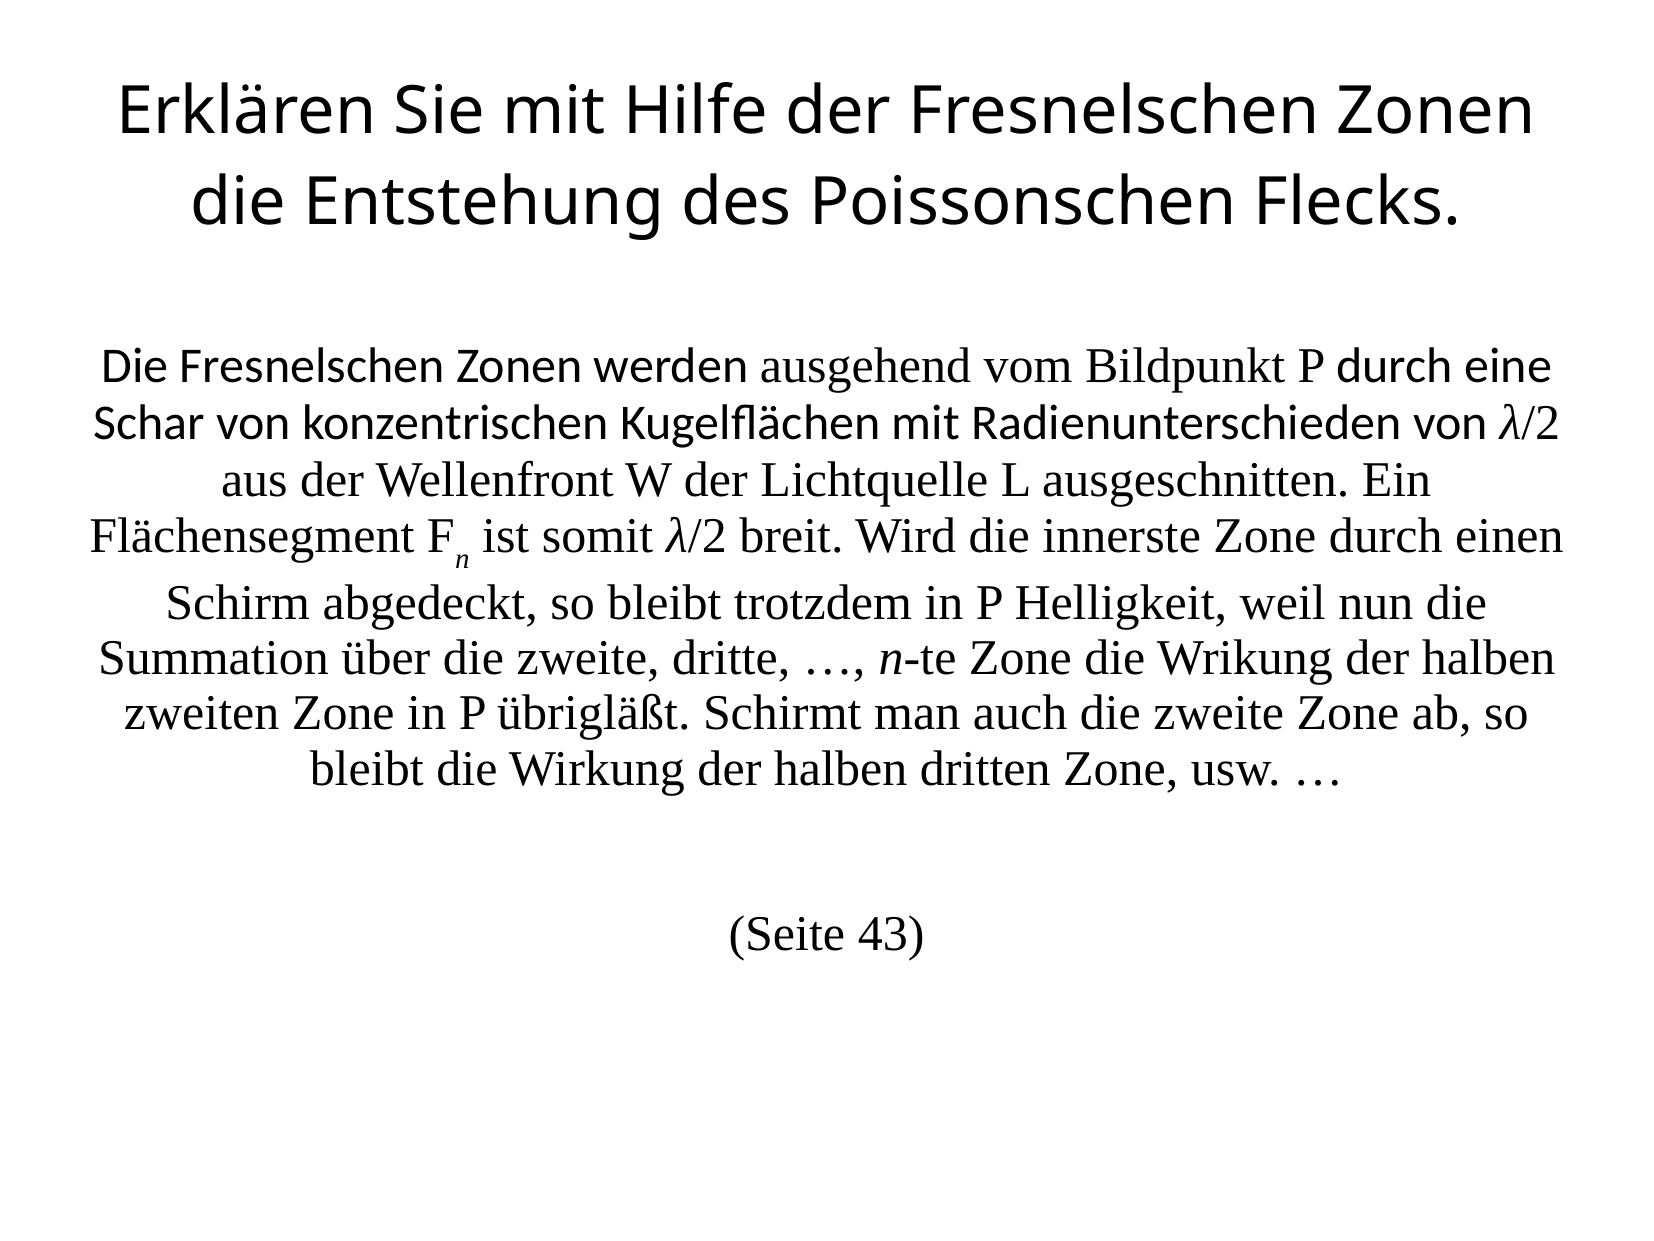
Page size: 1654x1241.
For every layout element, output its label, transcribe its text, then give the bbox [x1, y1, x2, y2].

subtitle Die Fresnelschen Zonen werden ausgehend vom Bildpunkt P durch eine Schar von konzentrischen Kugelflächen mit Radienunterschieden von λ/2 aus der Wellenfront W der Lichtquelle L ausgeschnitten. Ein Flächensegment Fn ist somit λ/2 breit. Wird die innerste Zone durch einen Schirm abgedeckt, so bleibt trotzdem in P Helligkeit, weil nun die Summation über die zweite, dritte, …, n-te Zone die Wrikung der halben zweiten Zone in P übrigläßt. Schirmt man auch die zweite Zone ab, so bleibt die Wirkung der halben dritten Zone, usw. … (Seite 43) [82, 290, 1571, 1010]
title Erklären Sie mit Hilfe der Fresnelschen Zonen die Entstehung des Poissonschen Flecks. [82, 49, 1571, 257]
